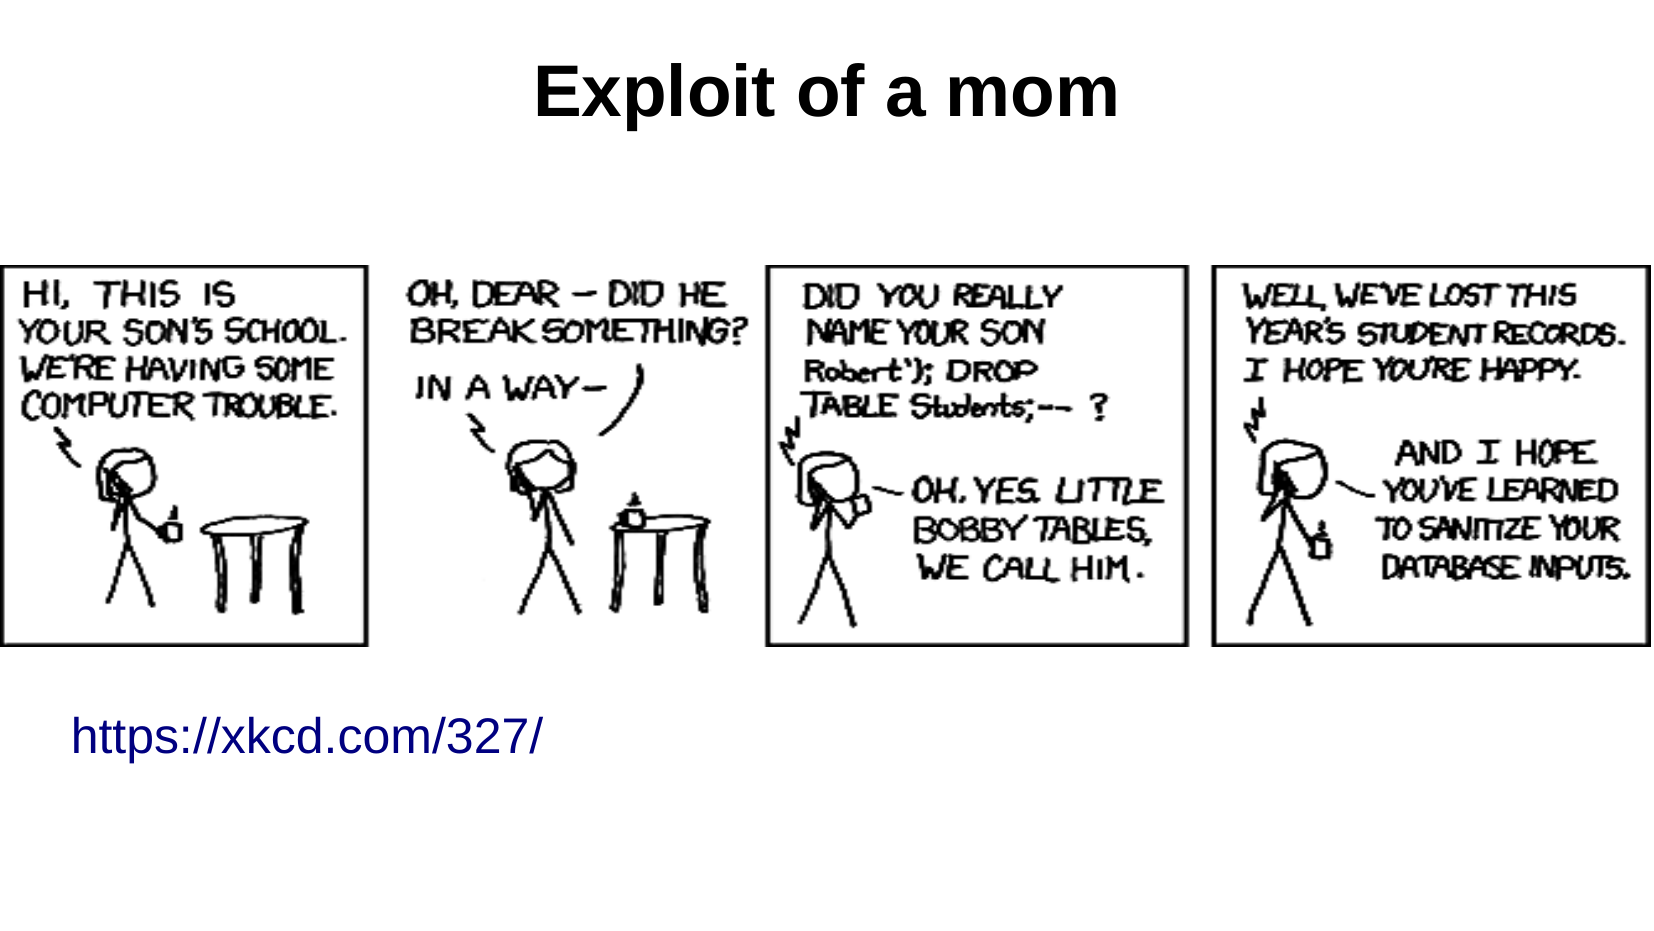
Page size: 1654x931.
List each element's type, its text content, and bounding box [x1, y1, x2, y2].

list https://xkcd.com/327/ [70, 708, 1560, 784]
picture [0, 265, 1651, 647]
title Exploit of a mom [82, 37, 1571, 147]
